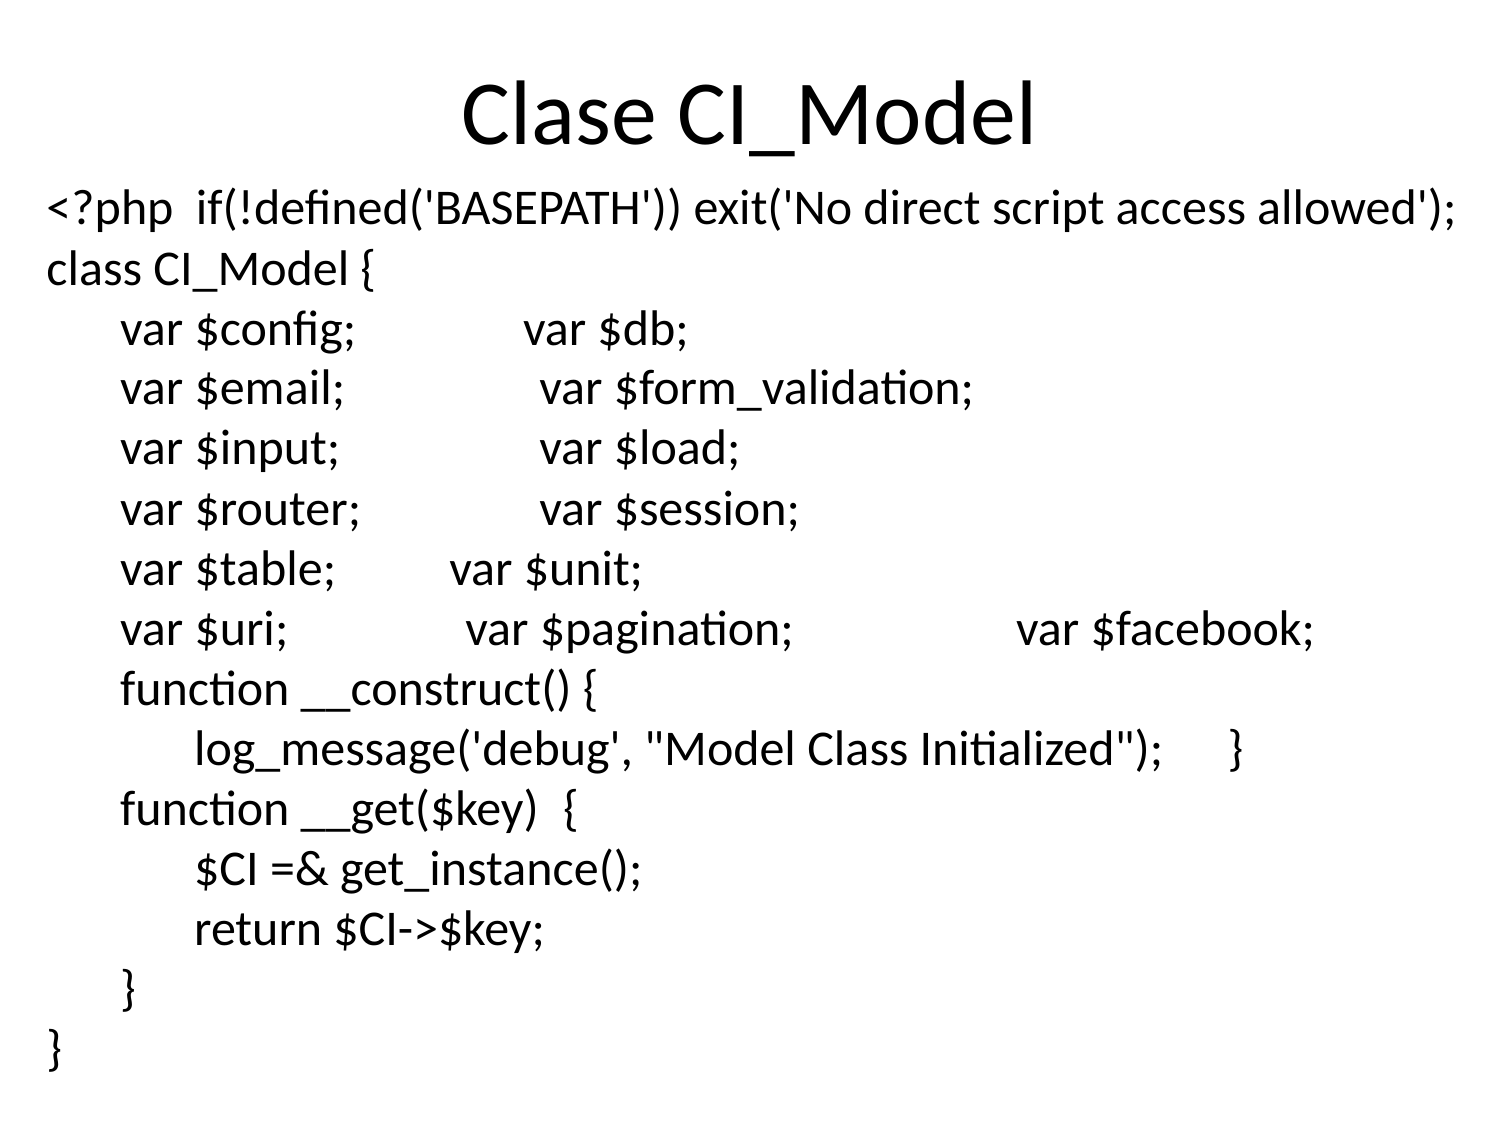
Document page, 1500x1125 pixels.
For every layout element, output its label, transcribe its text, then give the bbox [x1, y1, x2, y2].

list <?php if(!defined('BASEPATH')) exit('No direct script access allowed'); class CI_Model { var $config; var $db; var $email; var $form_validation; var $input; var $load; var $router; var $session; var $table; var $unit; var $uri; var $pagination; var $facebook; function __construct() { log_message('debug', "Model Class Initialized"); } function __get($key) { $CI =& get_instance(); return $CI->$key; } } [31, 167, 1500, 1054]
title Clase CI_Model [75, 45, 1425, 167]
